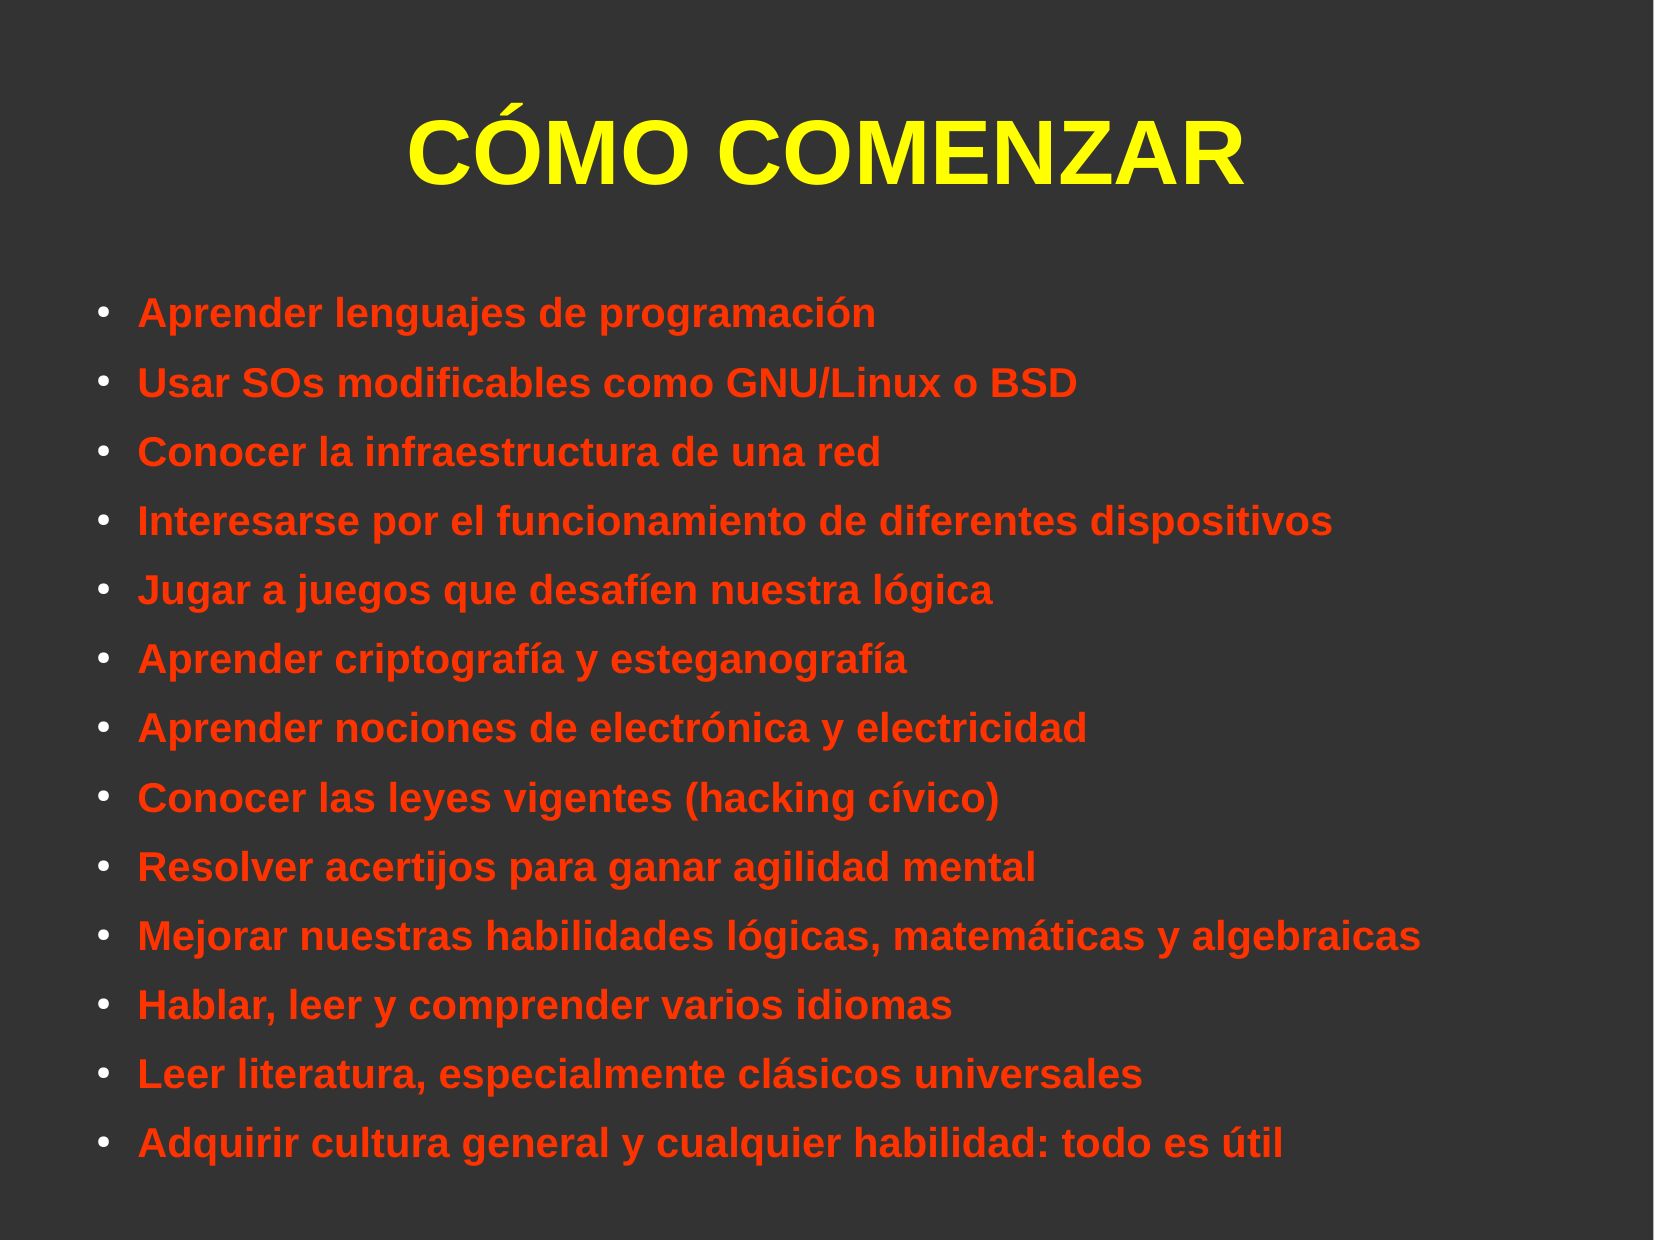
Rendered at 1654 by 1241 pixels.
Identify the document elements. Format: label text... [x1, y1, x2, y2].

list Aprender lenguajes de programación Usar SOs modificables como GNU/Linux o BSD Conocer la infraestructura de una red Interesarse por el funcionamiento de diferentes dispositivos Jugar a juegos que desafíen nuestra lógica Aprender criptografía y esteganografía Aprender nociones de electrónica y electricidad Conocer las leyes vigentes (hacking cívico) Resolver acertijos para ganar agilidad mental Mejorar nuestras habilidades lógicas, matemáticas y algebraicas Hablar, leer y comprender varios idiomas Leer literatura, especialmente clásicos universales Adquirir cultura general y cualquier habilidad: todo es útil [82, 290, 1571, 1170]
title CÓMO COMENZAR [82, 49, 1571, 257]
